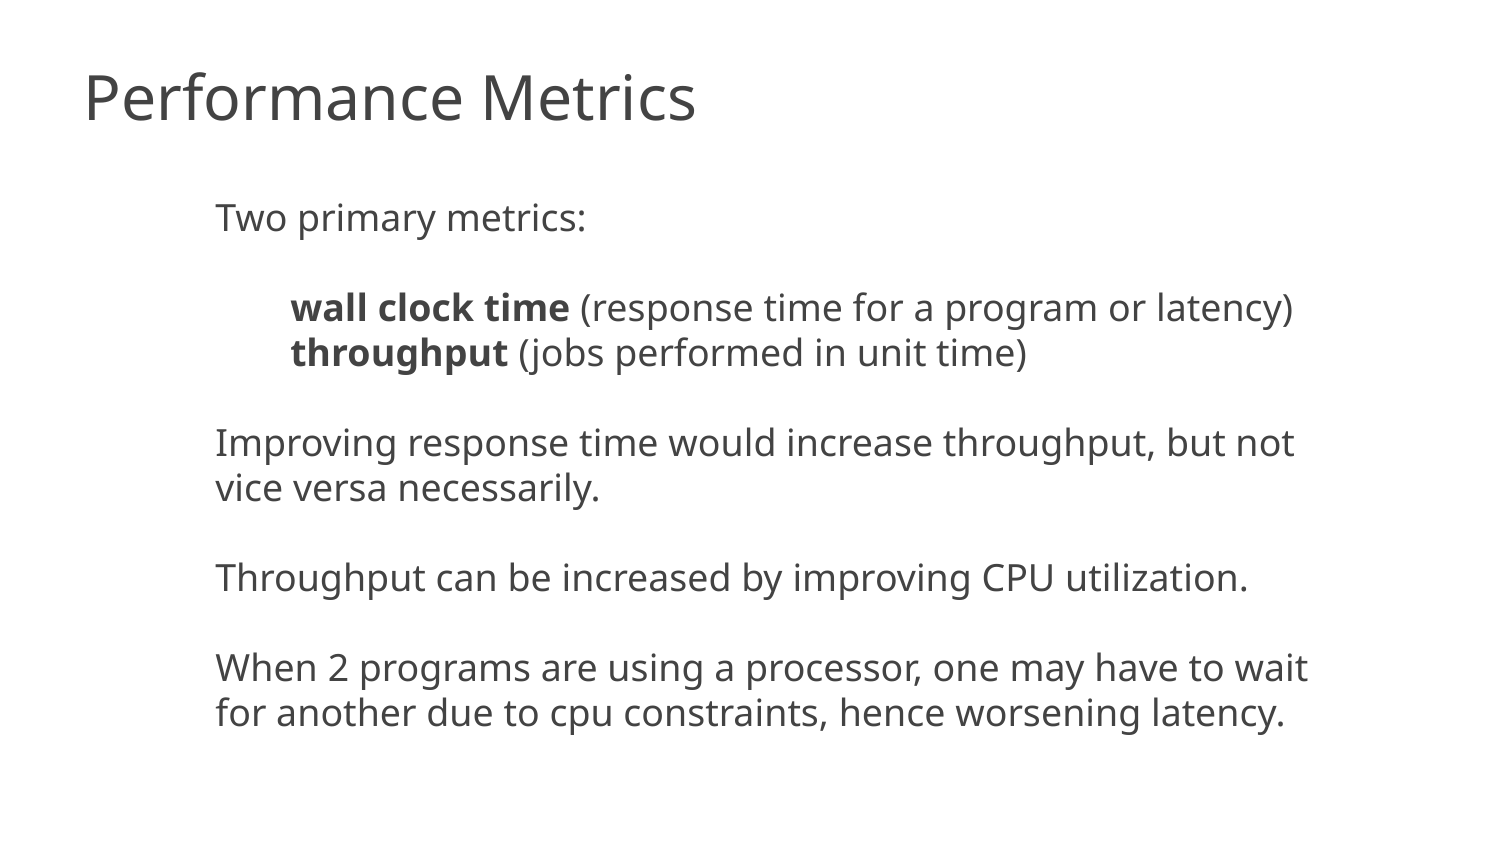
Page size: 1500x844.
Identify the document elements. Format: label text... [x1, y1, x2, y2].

text_box Performance Metrics [14, 43, 767, 157]
text_box Two primary metrics: wall clock time (response time for a program or latency) throughput (jobs performed in unit time) Improving response time would increase throughput, but not vice versa necessarily. Throughput can be increased by improving CPU utilization. When 2 programs are using a processor, one may have to wait for another due to cpu constraints, hence worsening latency. [200, 179, 1341, 842]
